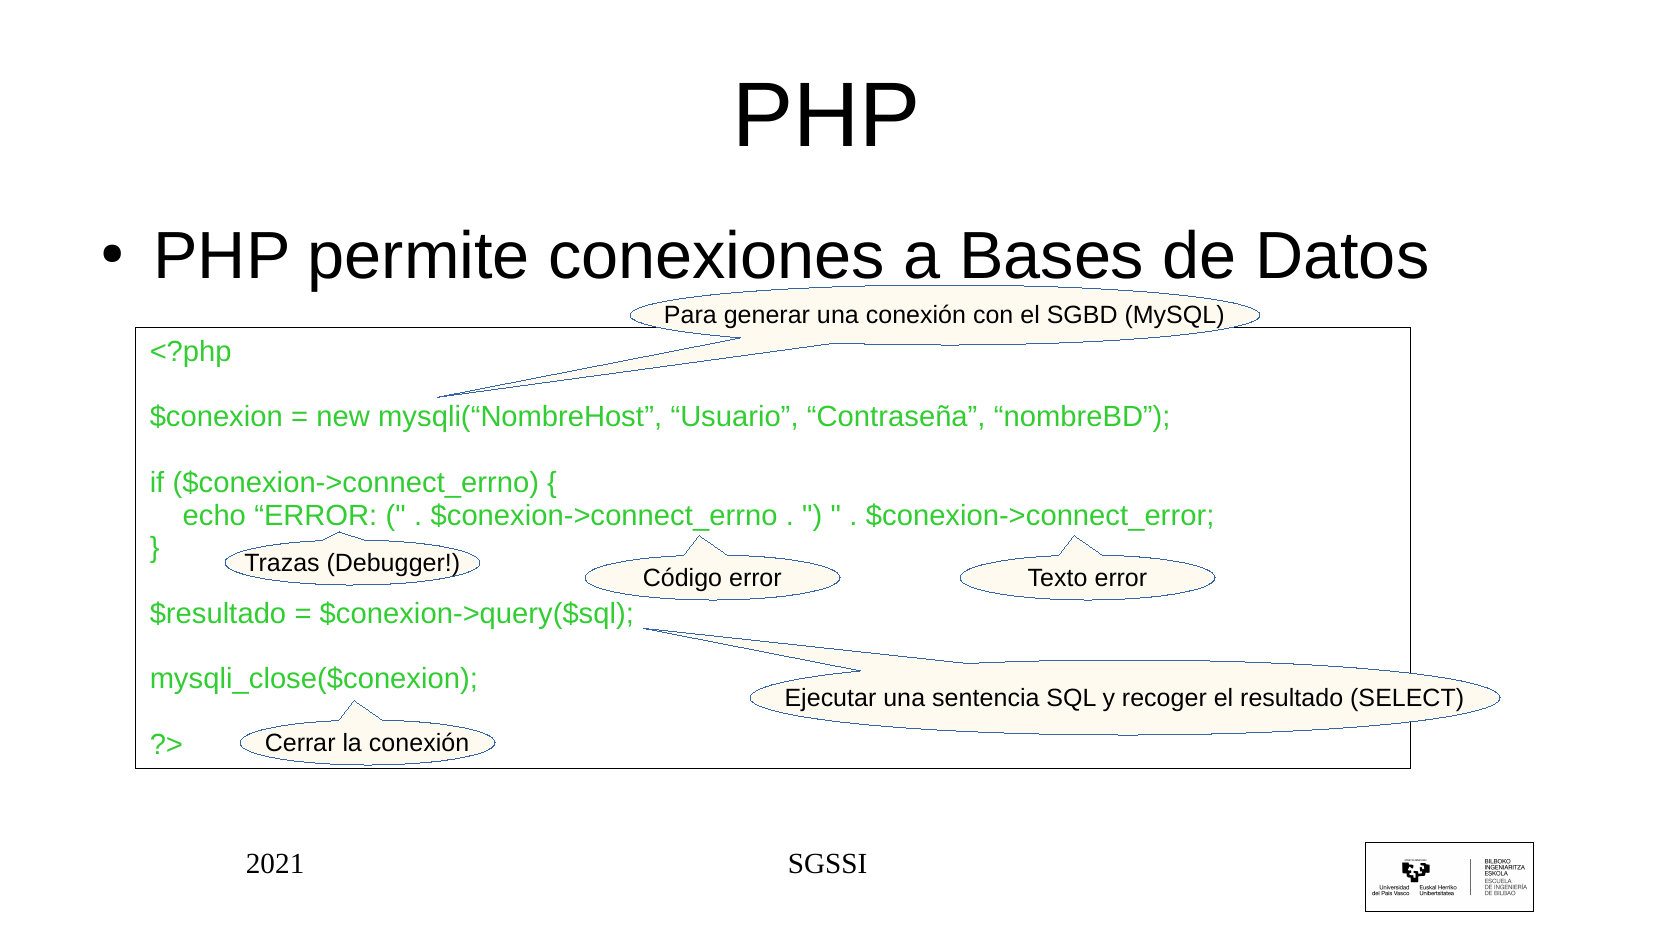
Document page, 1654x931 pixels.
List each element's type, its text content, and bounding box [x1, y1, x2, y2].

text_box Código error [585, 535, 841, 601]
text_box <?php $conexion = new mysqli(“NombreHost”, “Usuario”, “Contraseña”, “nombreBD”); if ($conexion->connect_errno) { echo “ERROR: (" . $conexion->connect_errno . ") " . $conexion->connect_error; } $resultado = $conexion->query($sql); mysqli_close($conexion); ?> [135, 327, 1411, 769]
picture [1366, 843, 1533, 911]
text_box Cerrar la conexión [240, 700, 496, 766]
text_box Ejecutar una sentencia SQL y recoger el resultado (SELECT) [643, 628, 1501, 736]
text_box Texto error [960, 535, 1216, 601]
text_box Para generar una conexión con el SGBD (MySQL) [437, 285, 1260, 398]
list PHP permite conexiones a Bases de Datos [82, 217, 1456, 301]
title PHP [82, 37, 1571, 193]
text_box Trazas (Debugger!) [225, 531, 480, 586]
